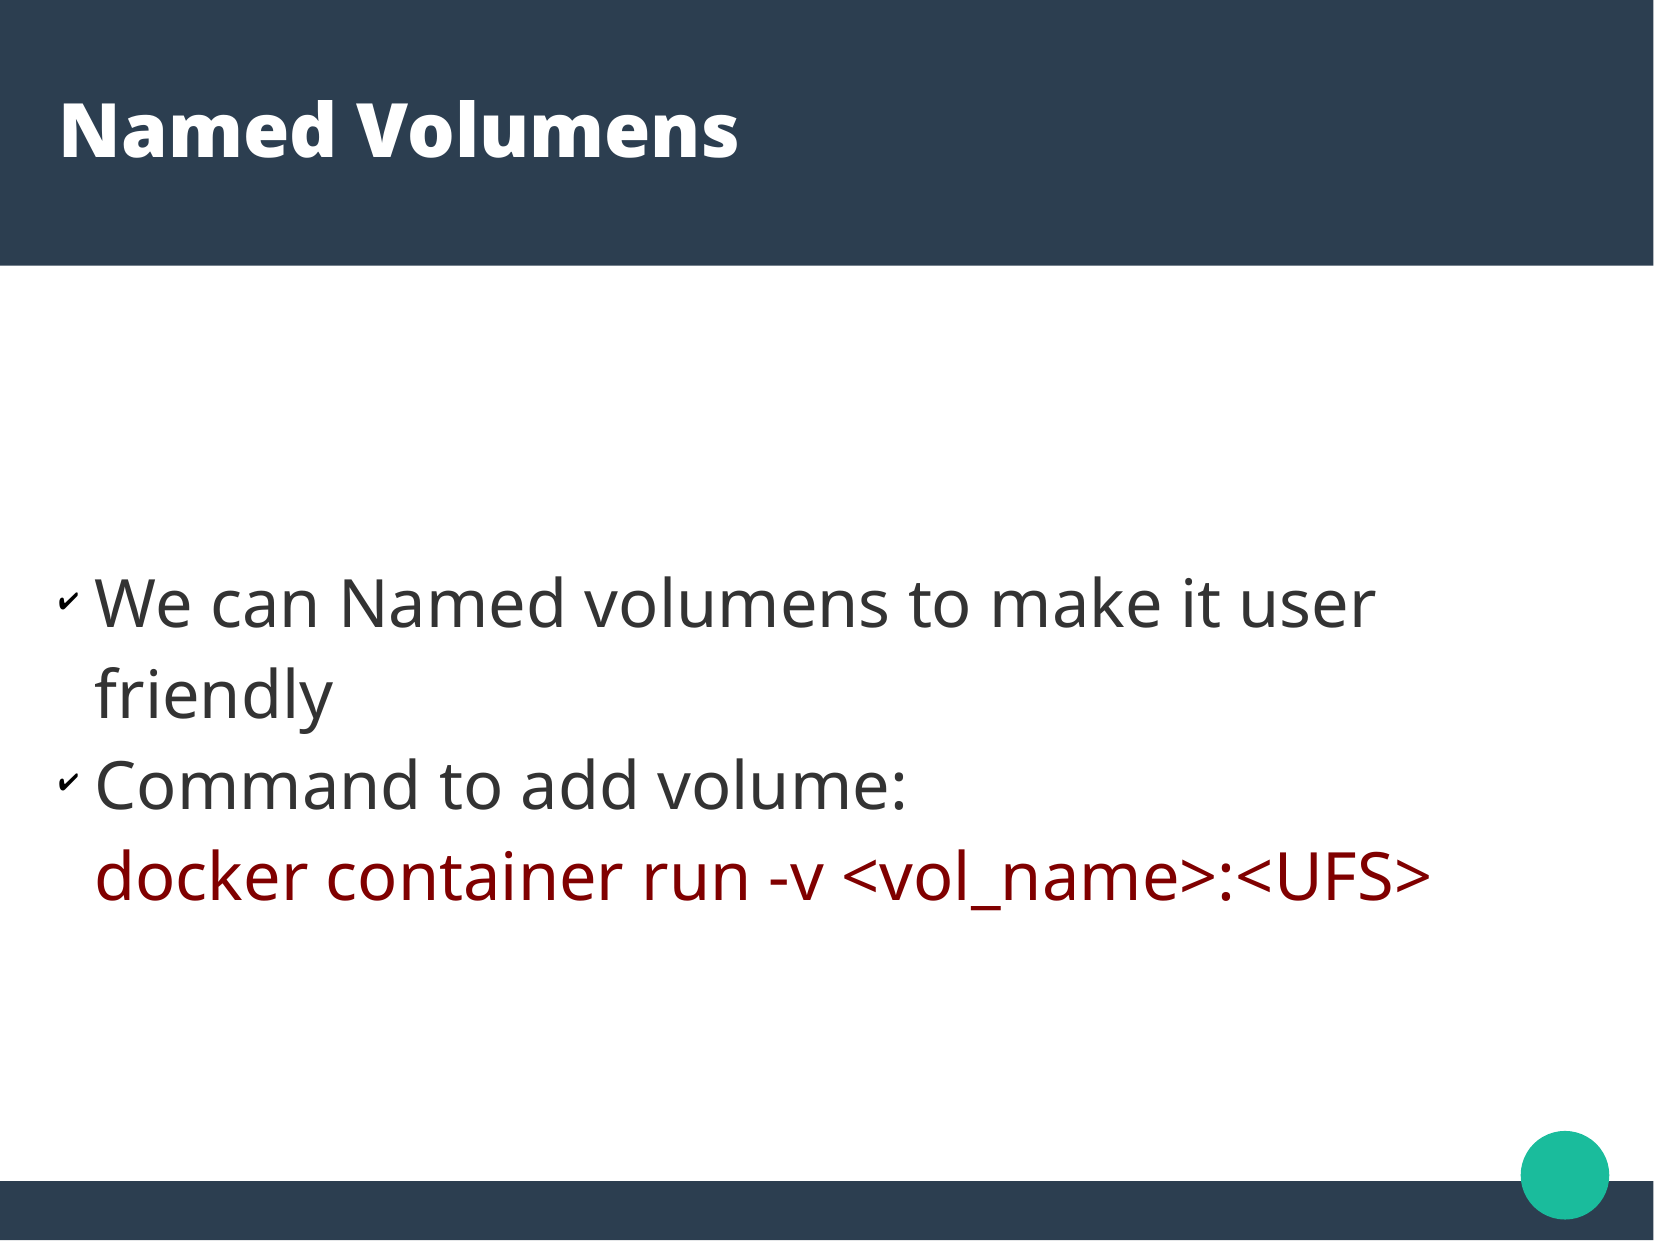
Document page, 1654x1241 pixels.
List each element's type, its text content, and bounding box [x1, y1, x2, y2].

subtitle We can Named volumens to make it user friendly Command to add volume: docker container run -v <vol_name>:<UFS> [59, 291, 1595, 1186]
title Named Volumens [59, 40, 1595, 216]
